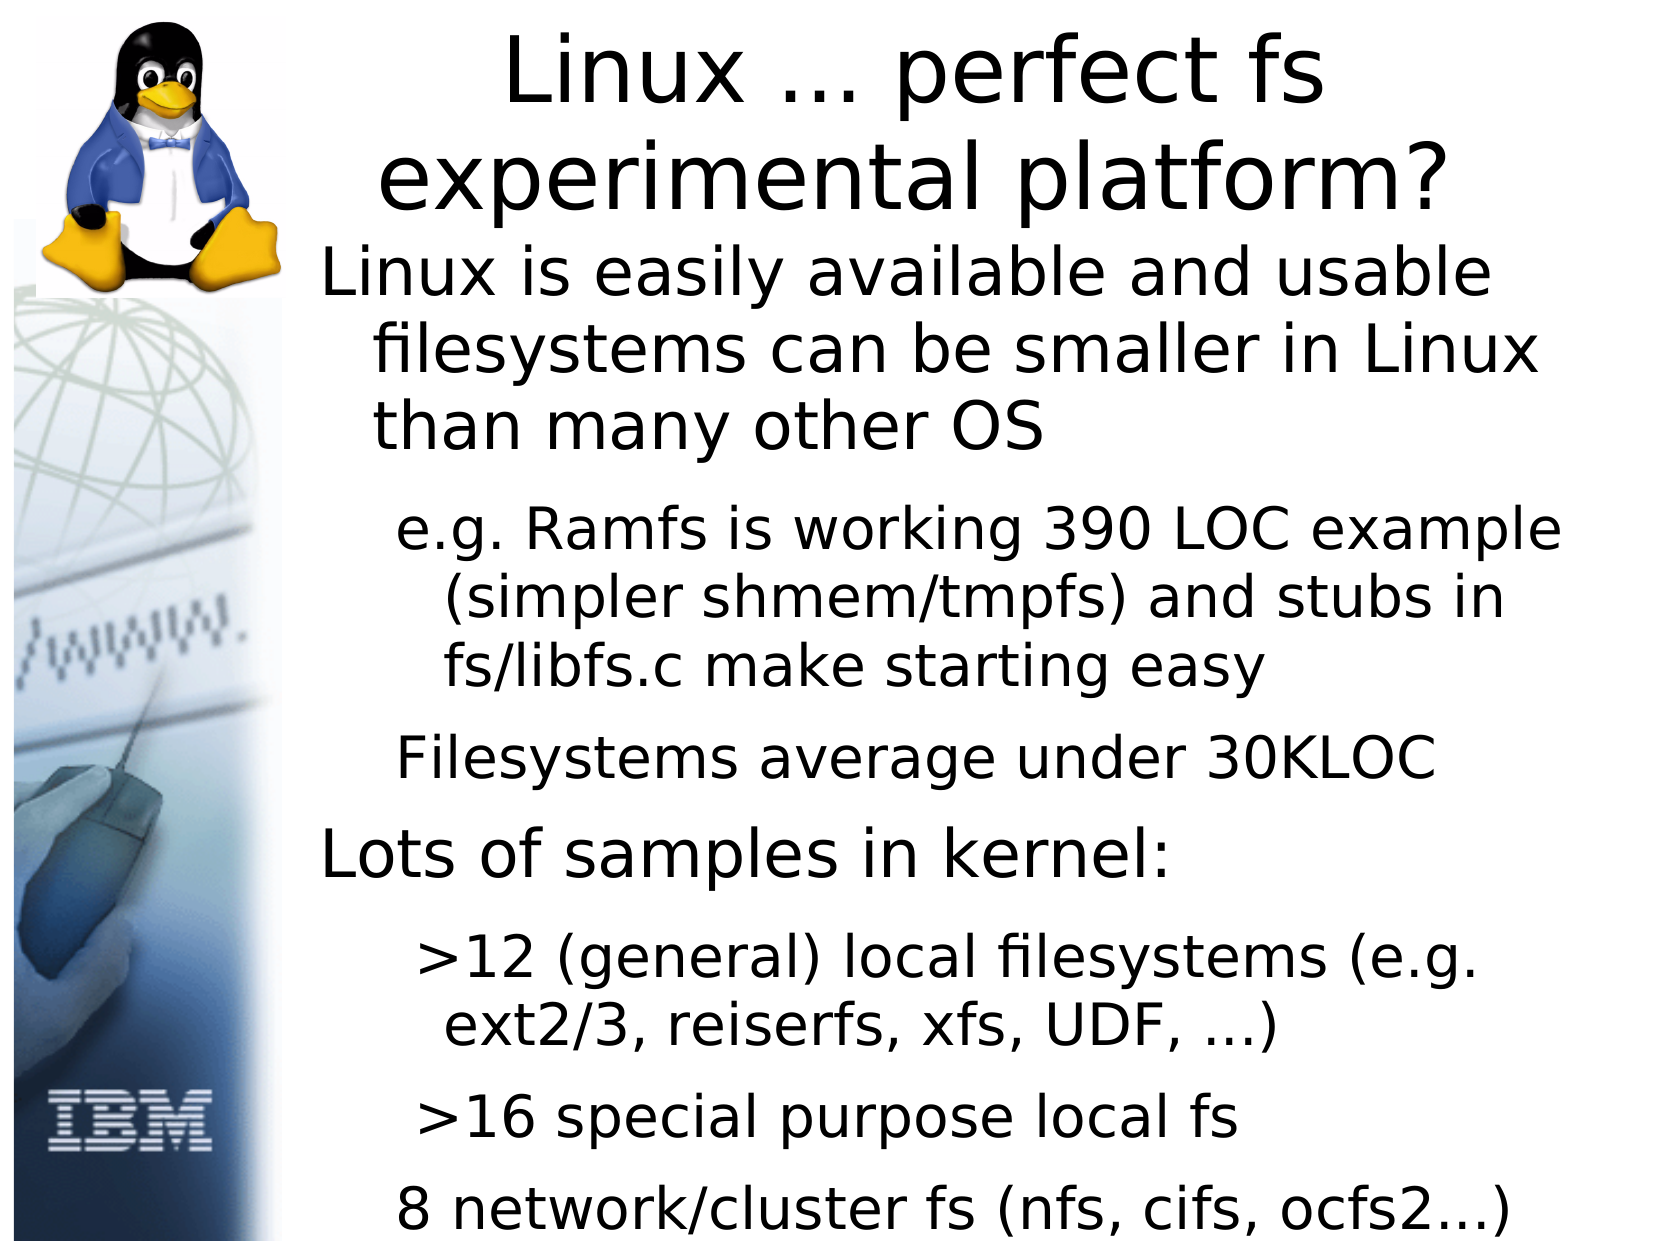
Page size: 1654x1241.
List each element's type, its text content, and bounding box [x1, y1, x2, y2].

title Linux ... perfect fs experimental platform? [301, 17, 1528, 231]
list Linux is easily available and usable filesystems can be smaller in Linux than many other OS e.g. Ramfs is working 390 LOC example (simpler shmem/tmpfs) and stubs in fs/libfs.c make starting easy Filesystems average under 30KLOC Lots of samples in kernel: >12 (general) local filesystems (e.g. ext2/3, reiserfs, xfs, UDF, ...) >16 special purpose local fs 8 network/cluster fs (nfs, cifs, ocfs2...) [301, 234, 1590, 1241]
